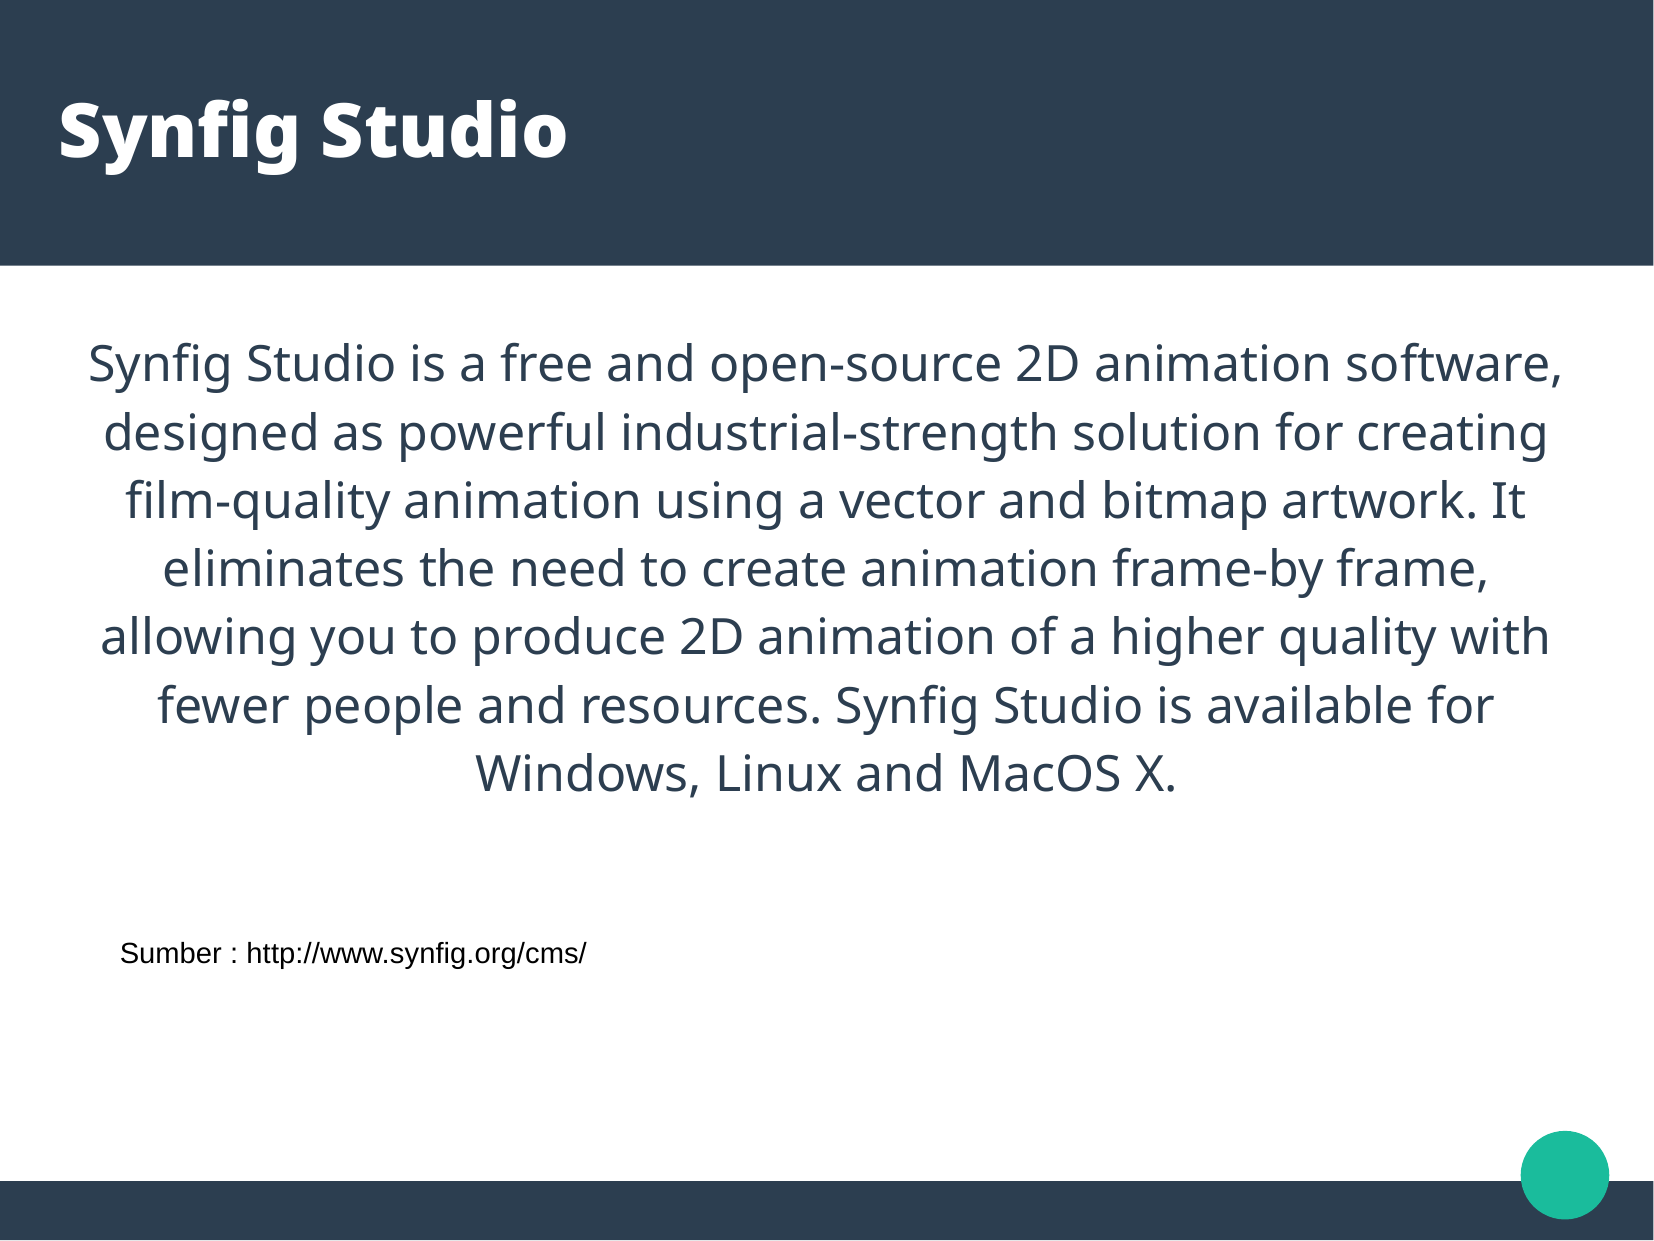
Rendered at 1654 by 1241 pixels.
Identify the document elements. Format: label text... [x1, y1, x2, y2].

subtitle Synfig Studio is a free and open-source 2D animation software, designed as powerful industrial-strength solution for creating film-quality animation using a vector and bitmap artwork. It eliminates the need to create animation frame-by frame, allowing you to produce 2D animation of a higher quality with fewer people and resources. Synfig Studio is available for Windows, Linux and MacOS X. [59, 324, 1595, 811]
title Synfig Studio [59, 56, 1595, 200]
text_box Sumber : http://www.synfig.org/cms/ [105, 930, 781, 1071]
